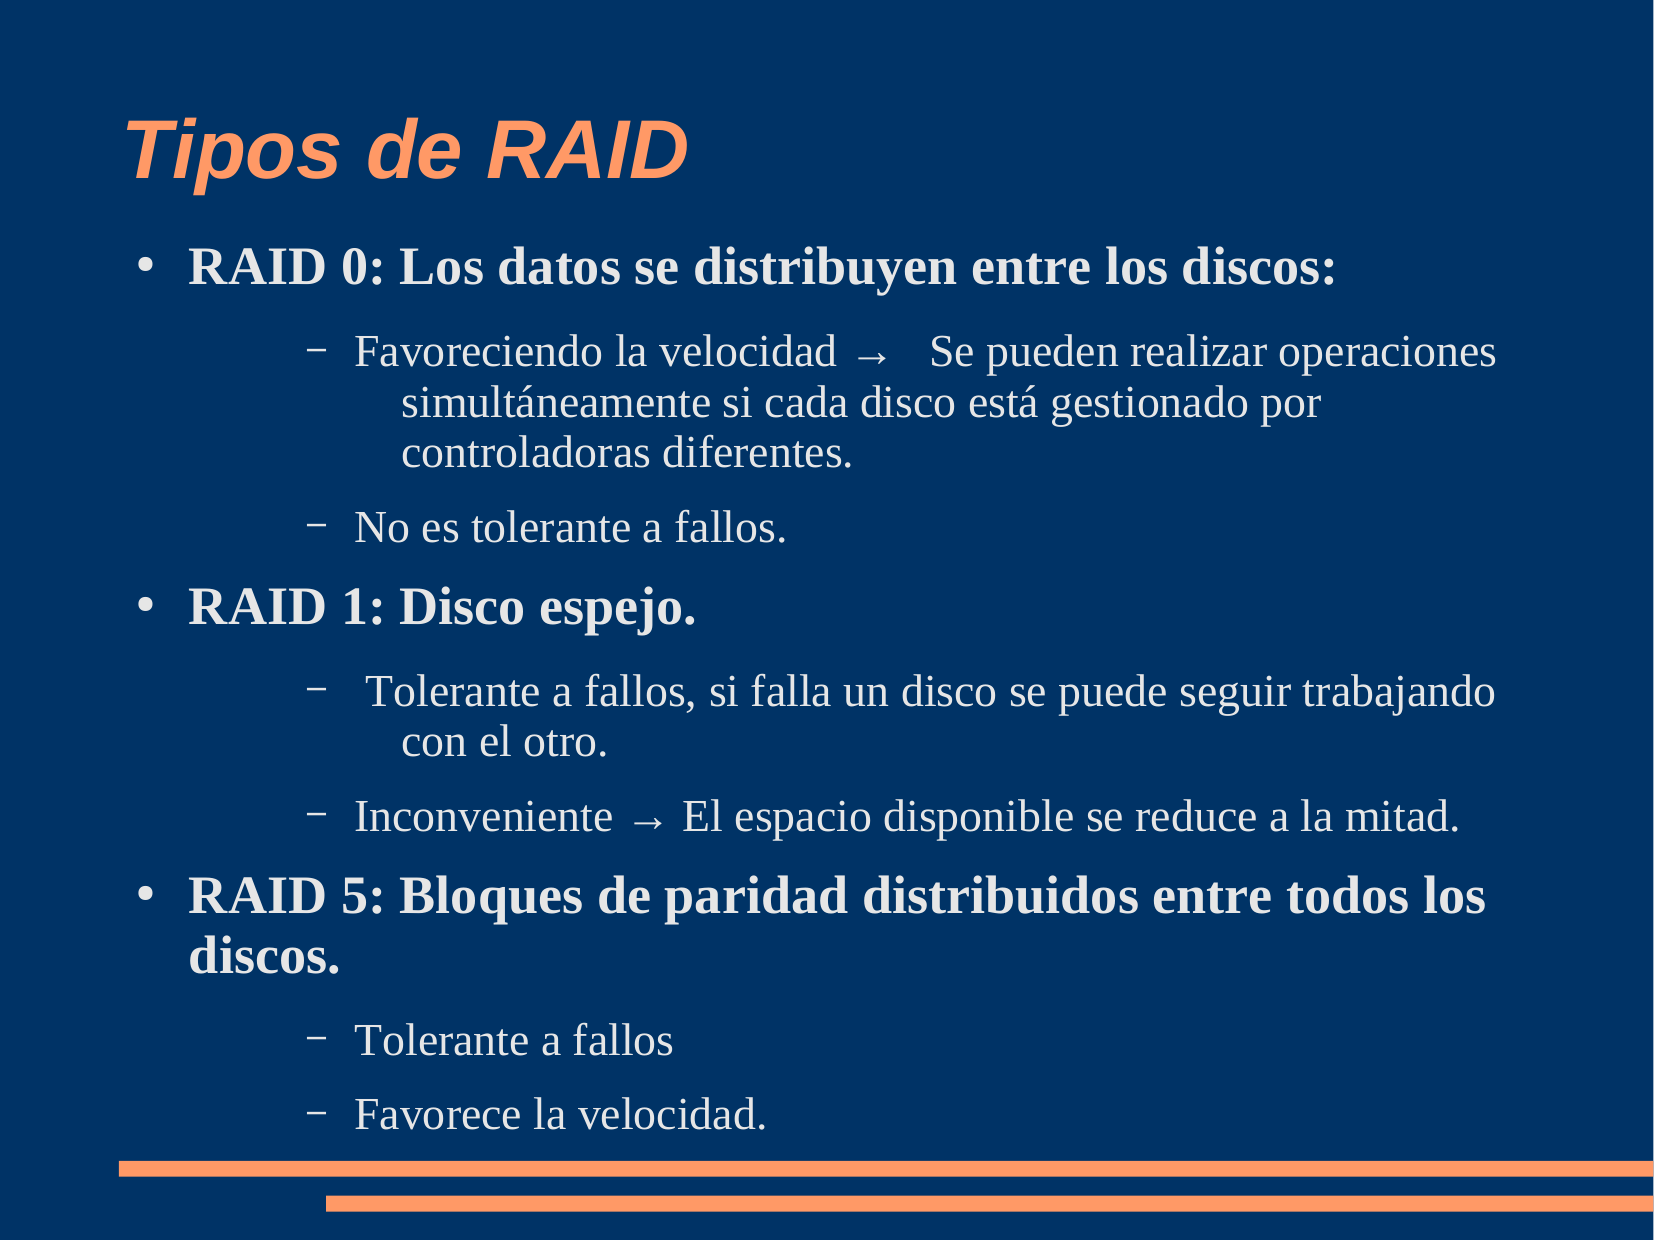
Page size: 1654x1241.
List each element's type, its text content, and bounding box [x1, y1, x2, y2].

list RAID 0: Los datos se distribuyen entre los discos: Favoreciendo la velocidad → Se pueden realizar operaciones simultáneamente si cada disco está gestionado por controladoras diferentes. No es tolerante a fallos. RAID 1: Disco espejo. Tolerante a fallos, si falla un disco se puede seguir trabajando con el otro. Inconveniente → El espacio disponible se reduce a la mitad. RAID 5: Bloques de paridad distribuidos entre todos los discos. Tolerante a fallos Favorece la velocidad. [118, 236, 1558, 1140]
title Tipos de RAID [121, 53, 1534, 236]
